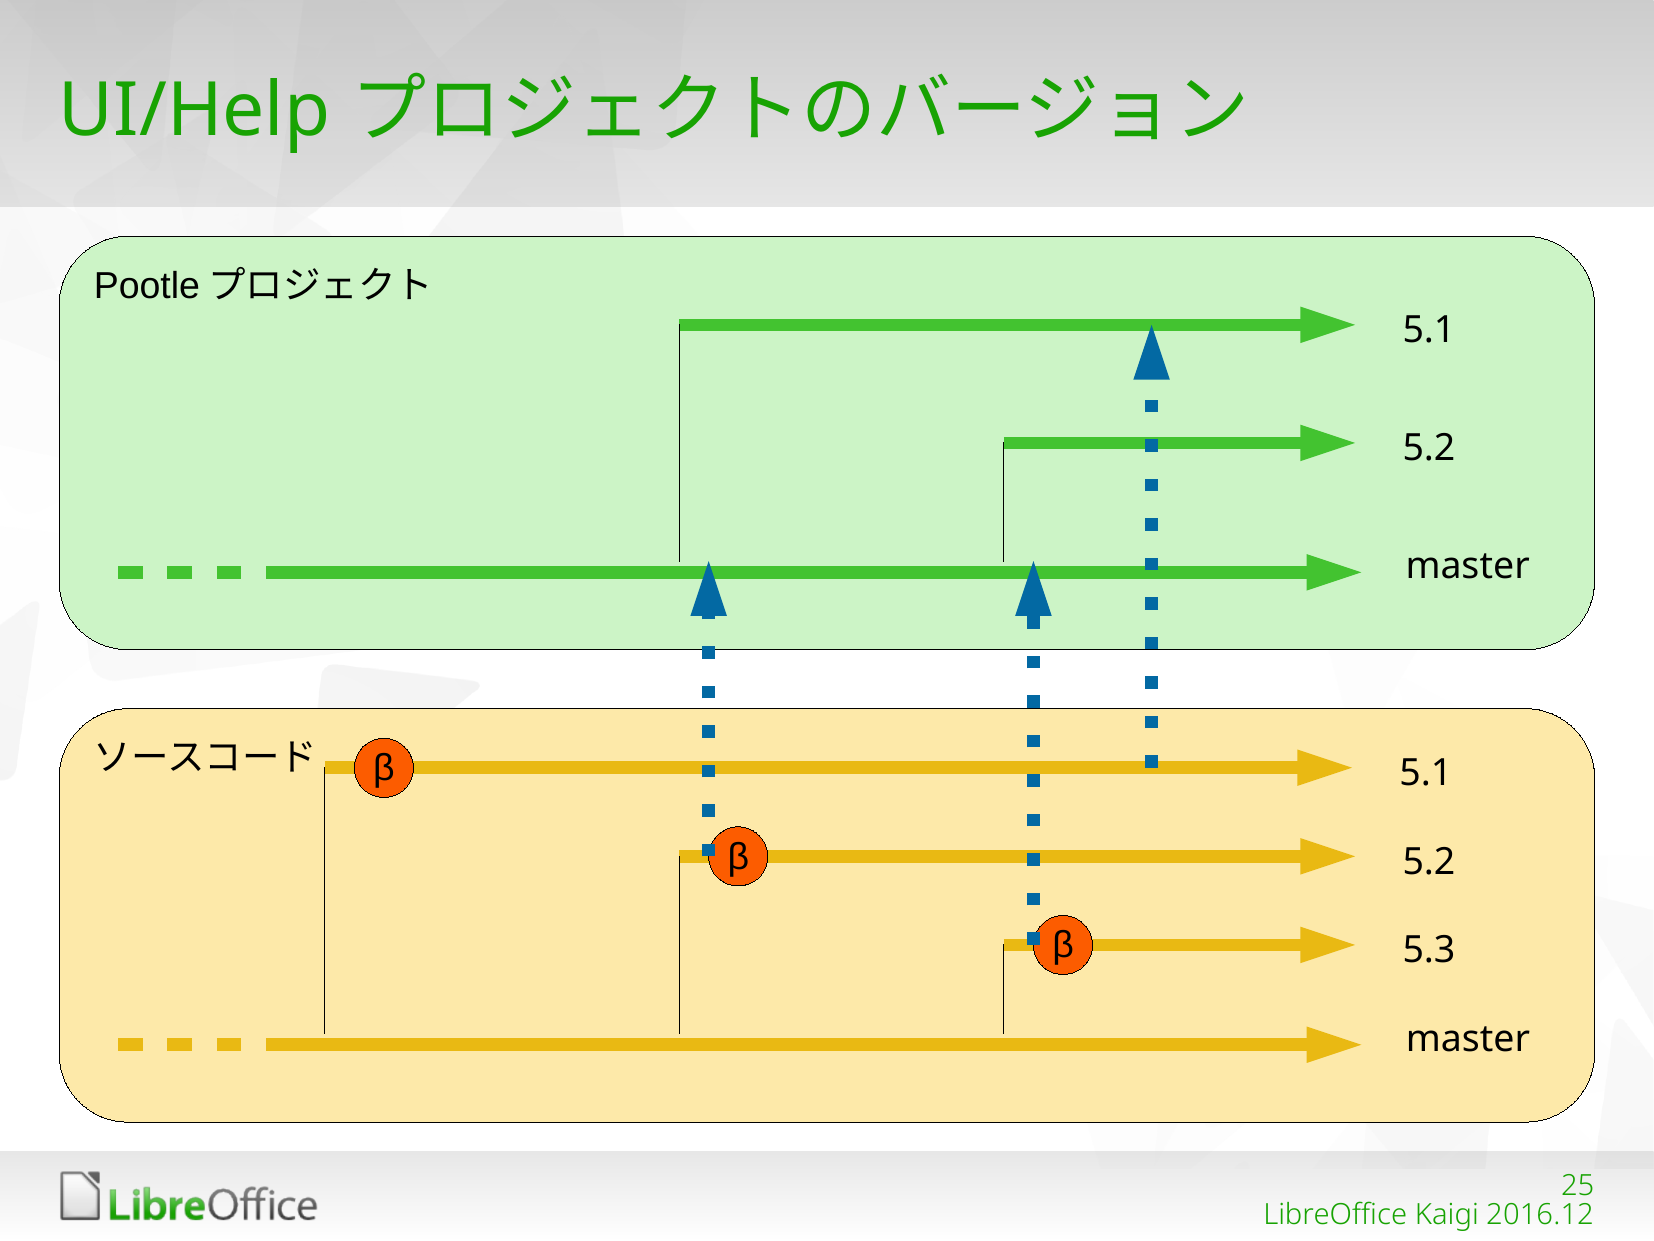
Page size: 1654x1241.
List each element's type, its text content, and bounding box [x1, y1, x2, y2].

text_box master [1390, 1003, 1569, 1075]
text_box Pootleプロジェクト [59, 236, 1595, 650]
text_box ソースコード [59, 708, 1595, 1123]
text_box 5.1 [1387, 295, 1569, 366]
title UI/Helpプロジェクトのバージョン [59, 29, 1595, 178]
text_box β [708, 826, 768, 886]
picture [41, 1152, 337, 1240]
text_box 5.3 [1387, 915, 1565, 986]
text_box 5.2 [1387, 413, 1565, 484]
picture [0, 0, 783, 931]
text_box 5.2 [1387, 826, 1569, 898]
text_box master [1390, 531, 1569, 602]
picture [915, 548, 1654, 1169]
text_box 5.1 [1384, 738, 1565, 809]
text_box β [1033, 915, 1093, 975]
text_box β [354, 738, 414, 798]
